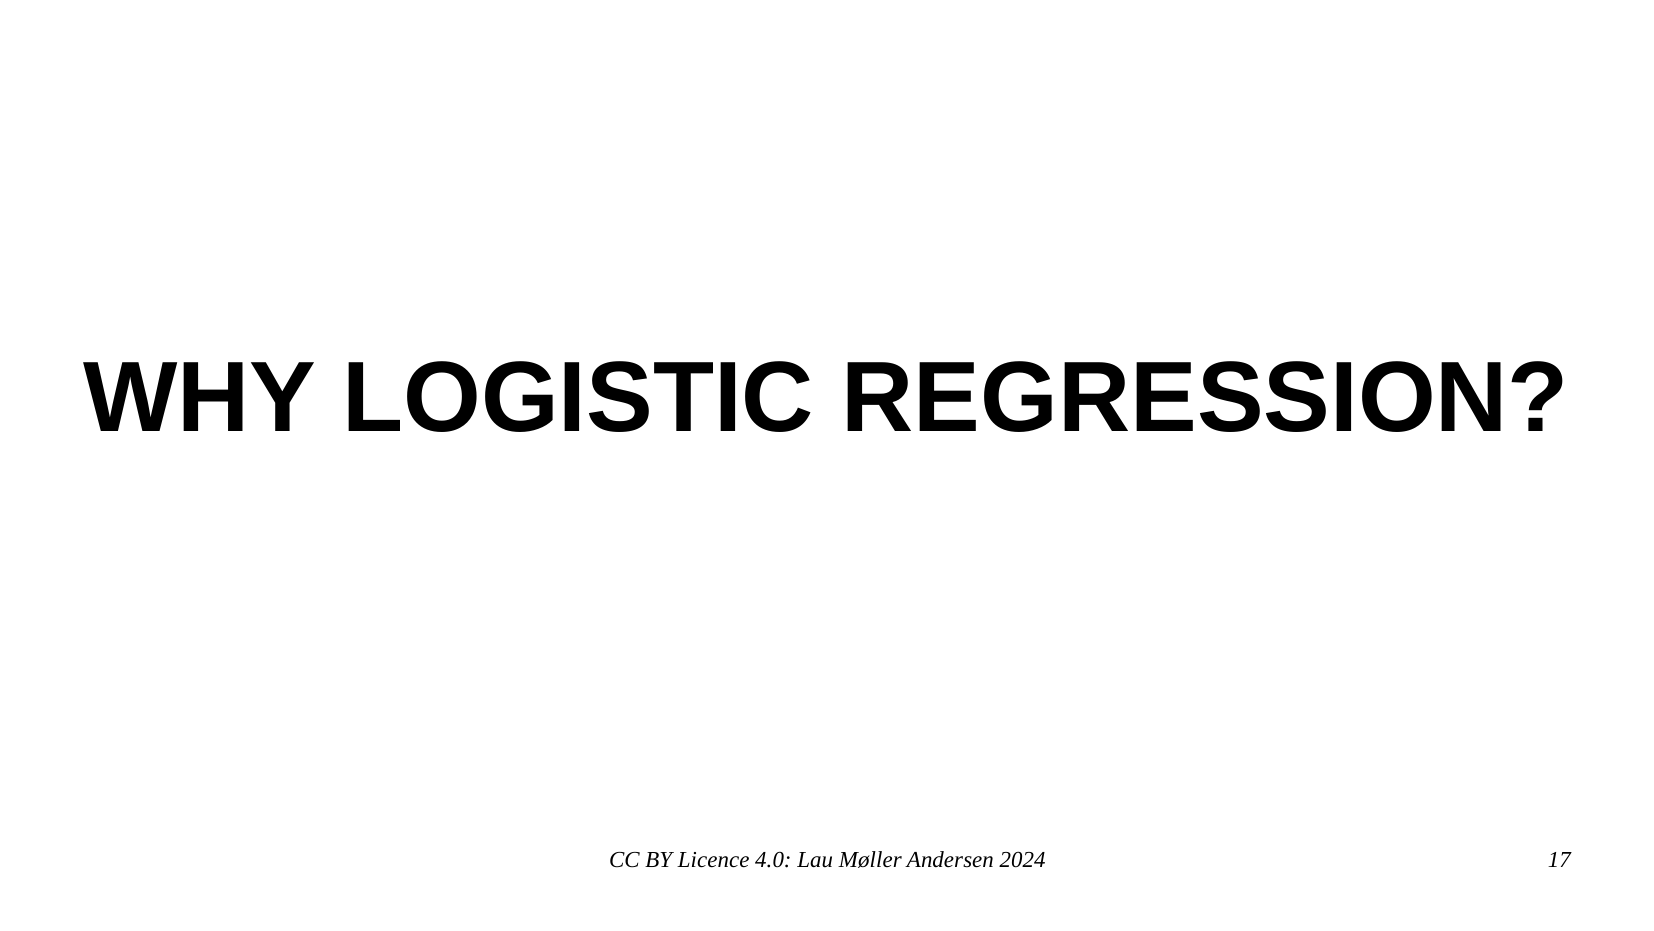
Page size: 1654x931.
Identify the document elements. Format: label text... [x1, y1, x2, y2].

subtitle WHY LOGISTIC REGRESSION? [82, 37, 1571, 757]
